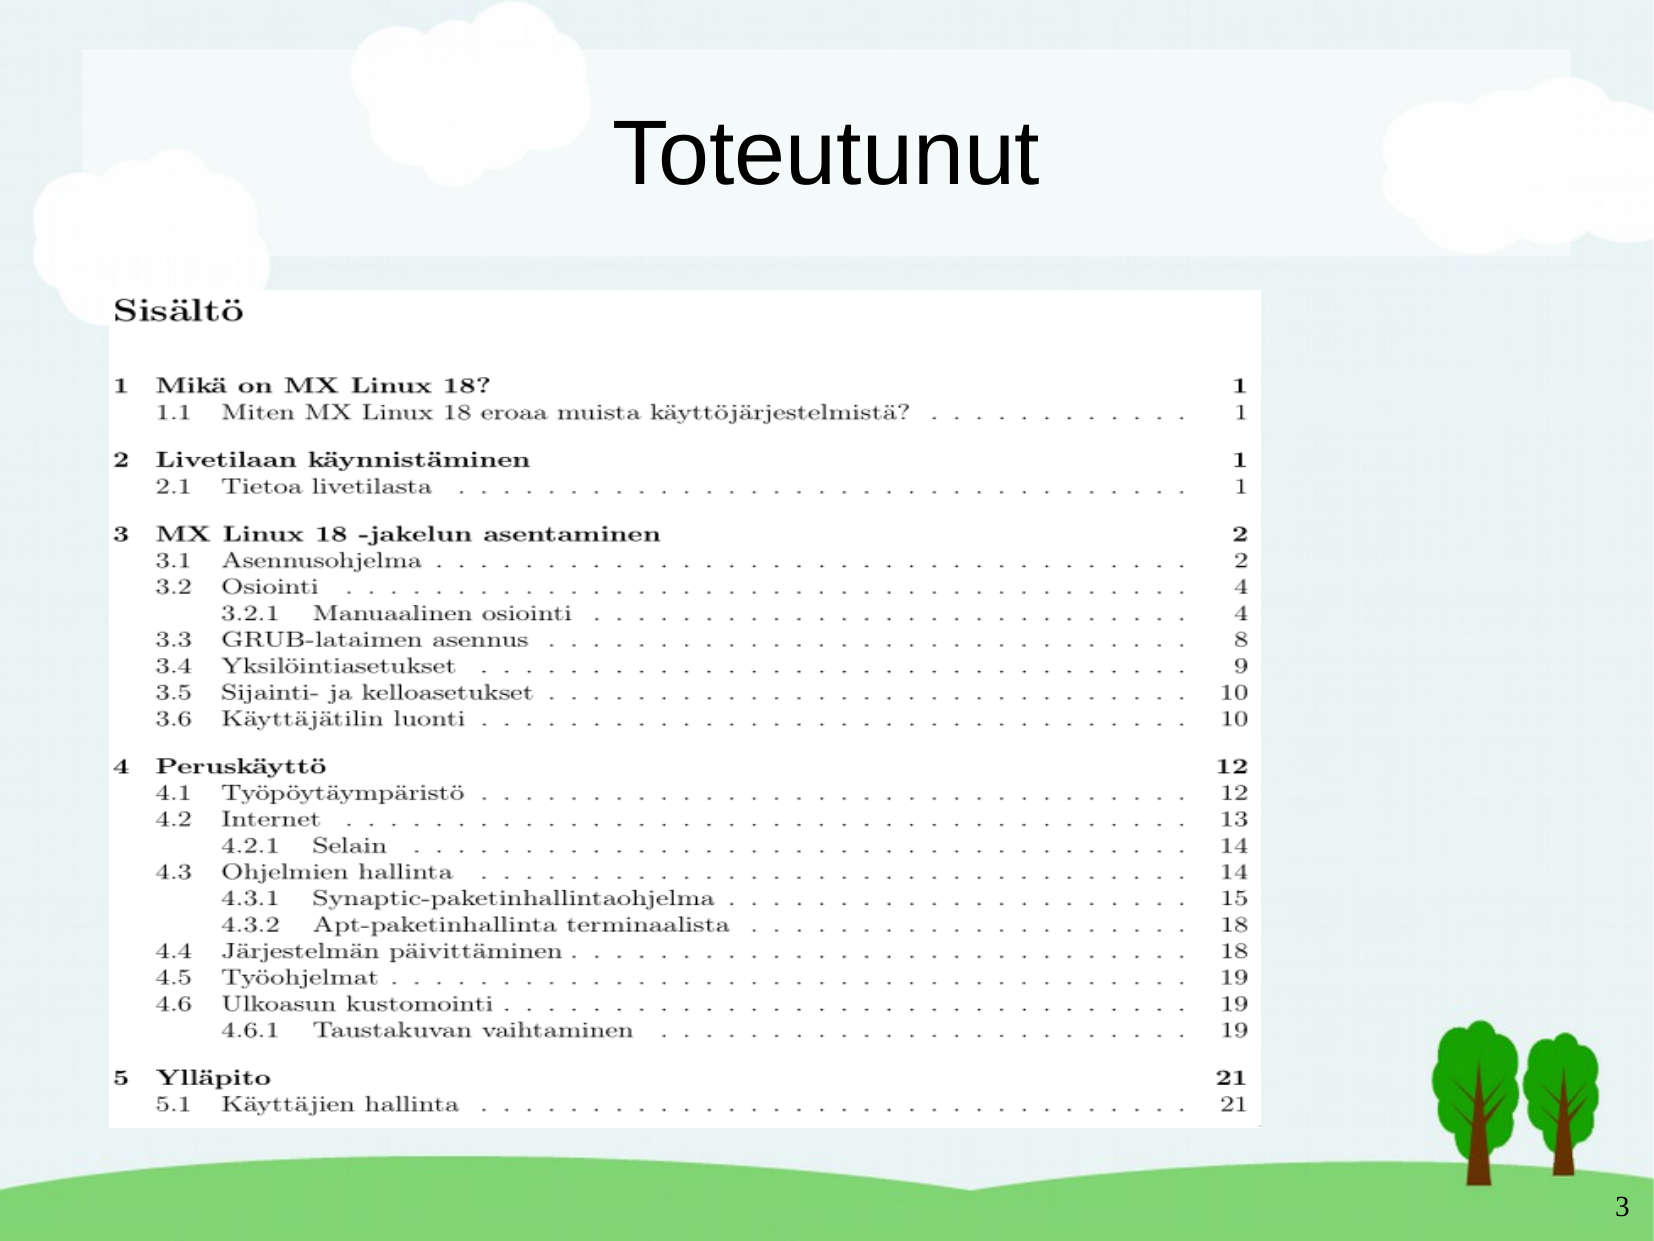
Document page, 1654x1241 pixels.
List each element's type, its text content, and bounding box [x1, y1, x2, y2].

title Toteutunut [82, 49, 1571, 257]
picture [0, 0, 1654, 1241]
